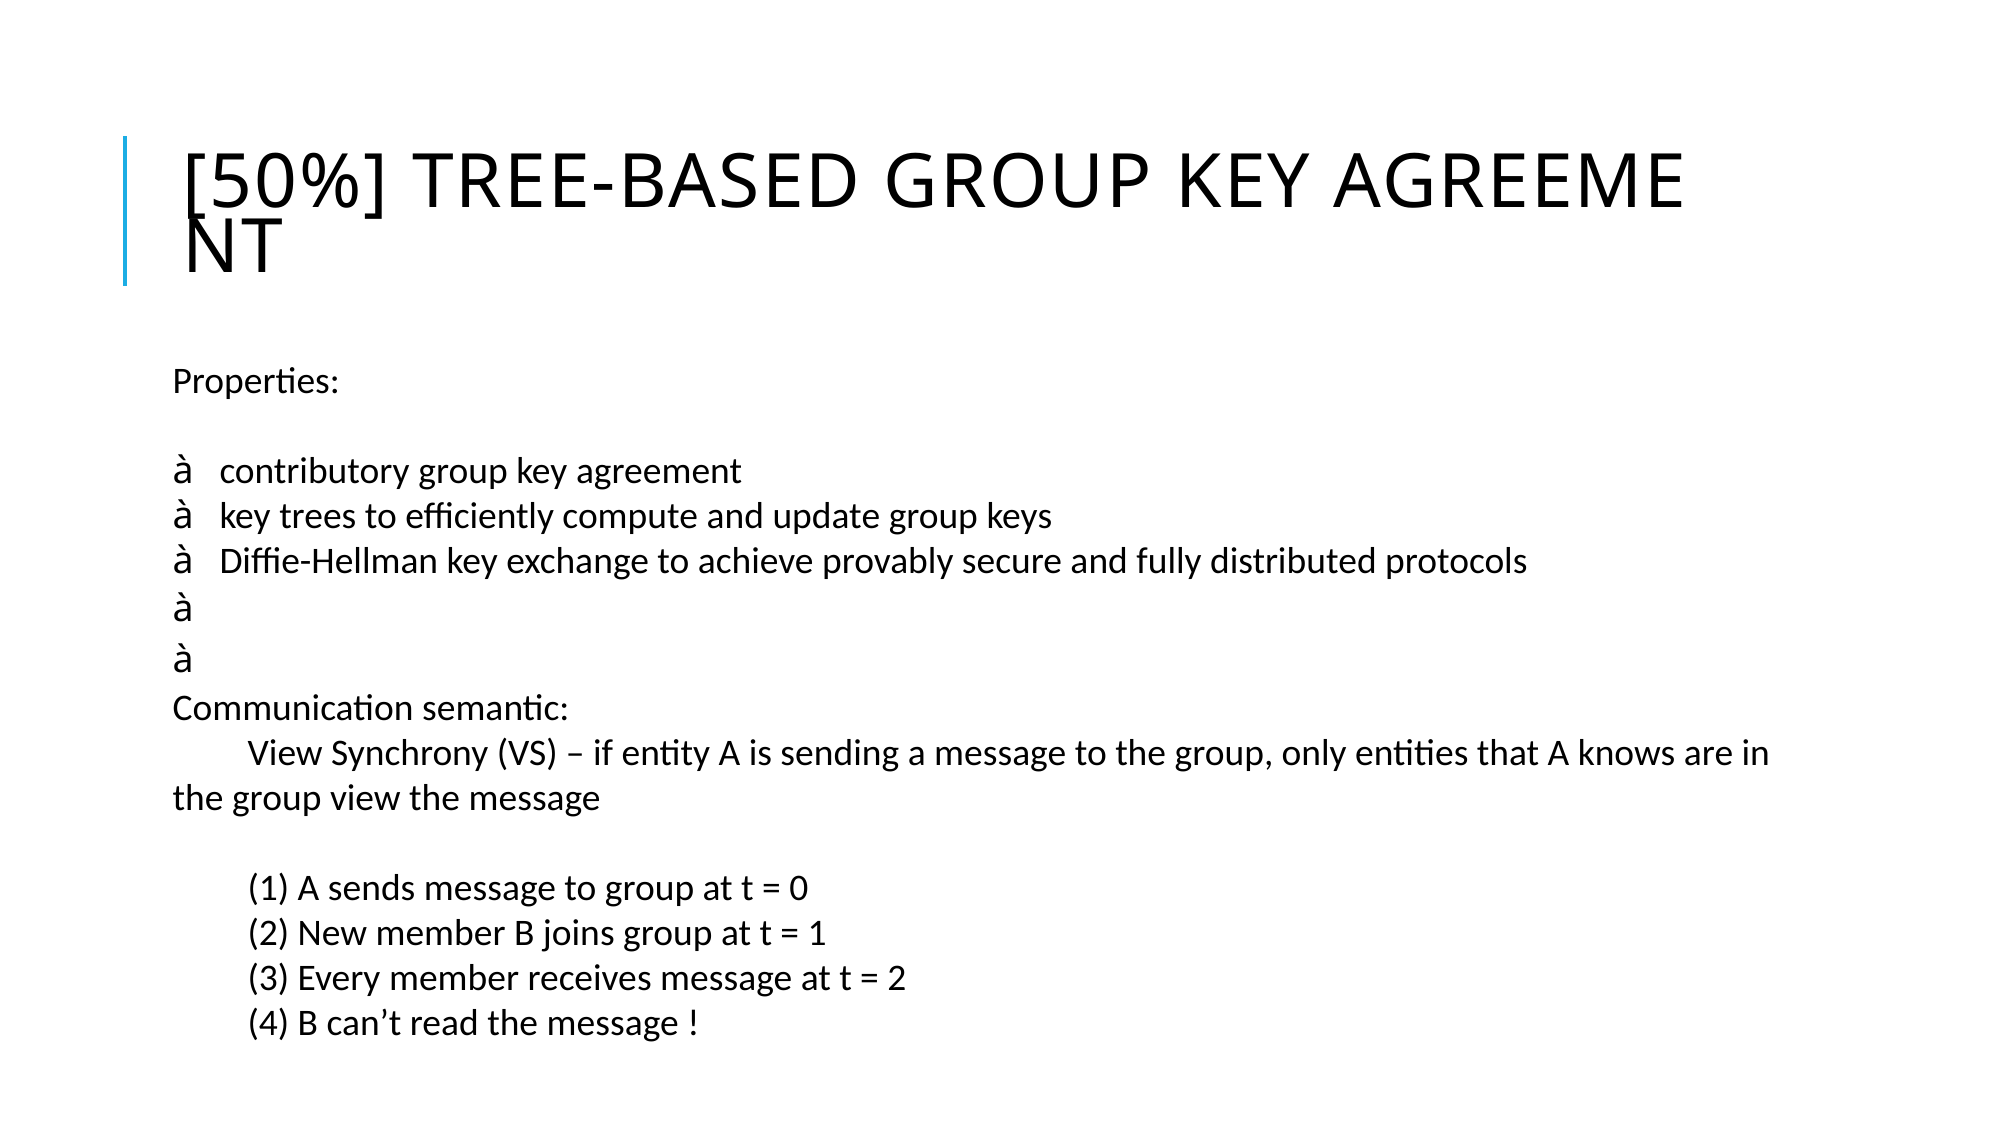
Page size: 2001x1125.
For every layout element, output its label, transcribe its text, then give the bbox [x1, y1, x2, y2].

title [50%] Tree-based Group Key Agreement [168, 96, 1763, 343]
text_box Properties: contributory group key agreement key trees to efficiently compute and update group keys Diffie-Hellman key exchange to achieve provably secure and fully distributed protocols Communication semantic: View Synchrony (VS) – if entity A is sending a message to the group, only entities that A knows are in the group view the message (1) A sends message to group at t = 0 (2) New member B joins group at t = 1 (3) Every member receives message at t = 2 (4) B can’t read the message ! [157, 348, 1843, 1046]
